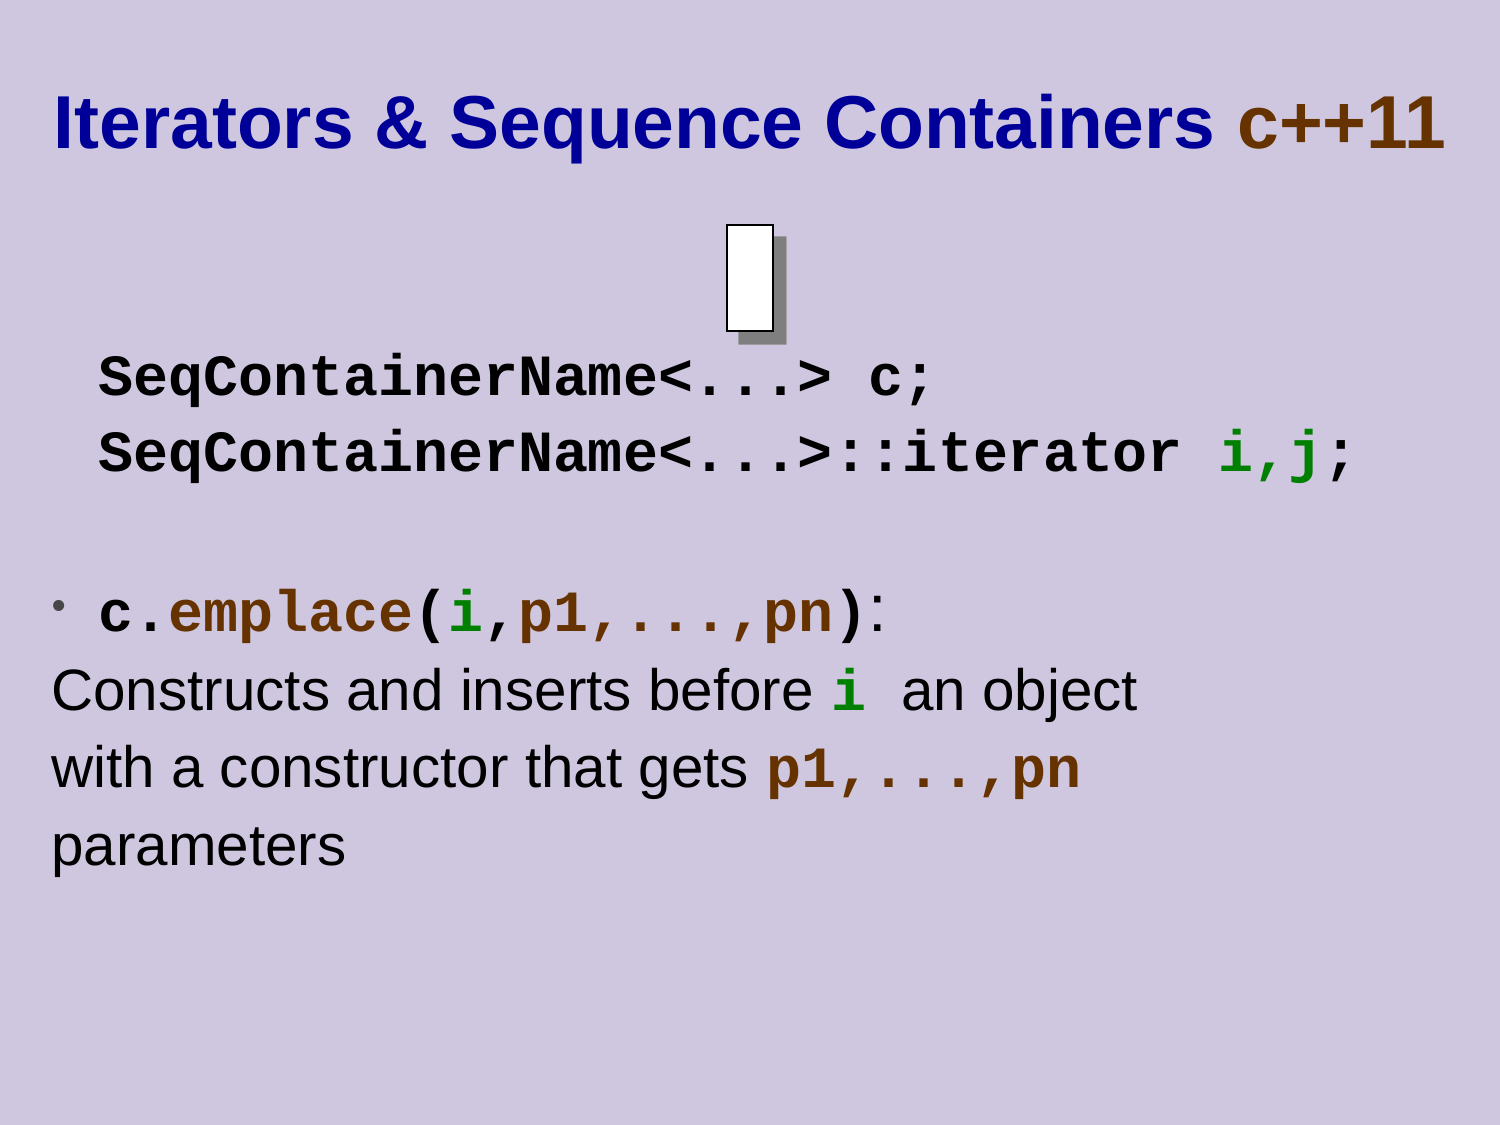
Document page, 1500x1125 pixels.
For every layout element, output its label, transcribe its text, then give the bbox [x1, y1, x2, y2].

list SeqContainerName<...> c; SeqContainerName<...>::iterator i,j; c.emplace(i,p1,...,pn): Constructs and inserts before i an object with a constructor that gets p1,...,pn parameters [36, 179, 1383, 965]
title Iterators & Sequence Containers c++11 [0, 17, 1500, 220]
